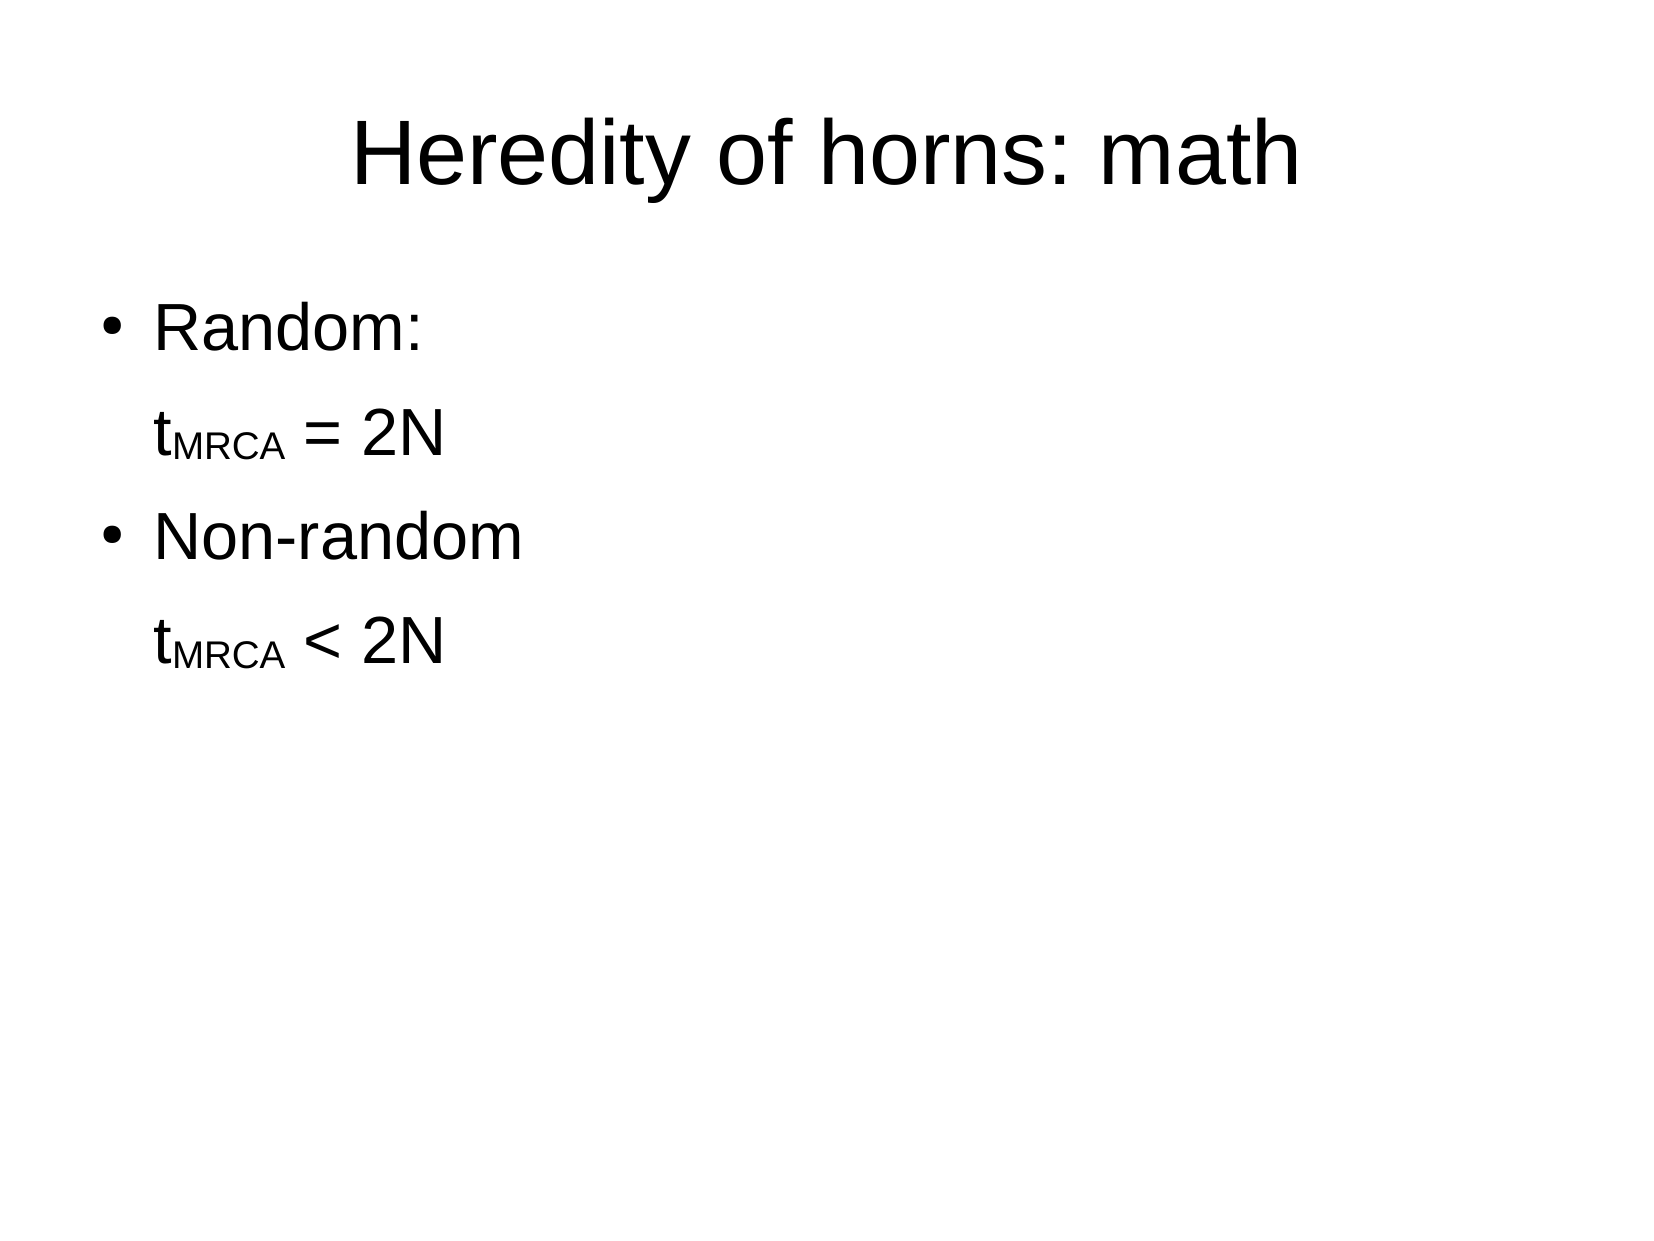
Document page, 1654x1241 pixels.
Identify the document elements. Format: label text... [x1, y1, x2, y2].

title Heredity of horns: math [82, 49, 1571, 257]
list Random: tMRCA = 2N Non-random tMRCA < 2N [82, 290, 1571, 1010]
